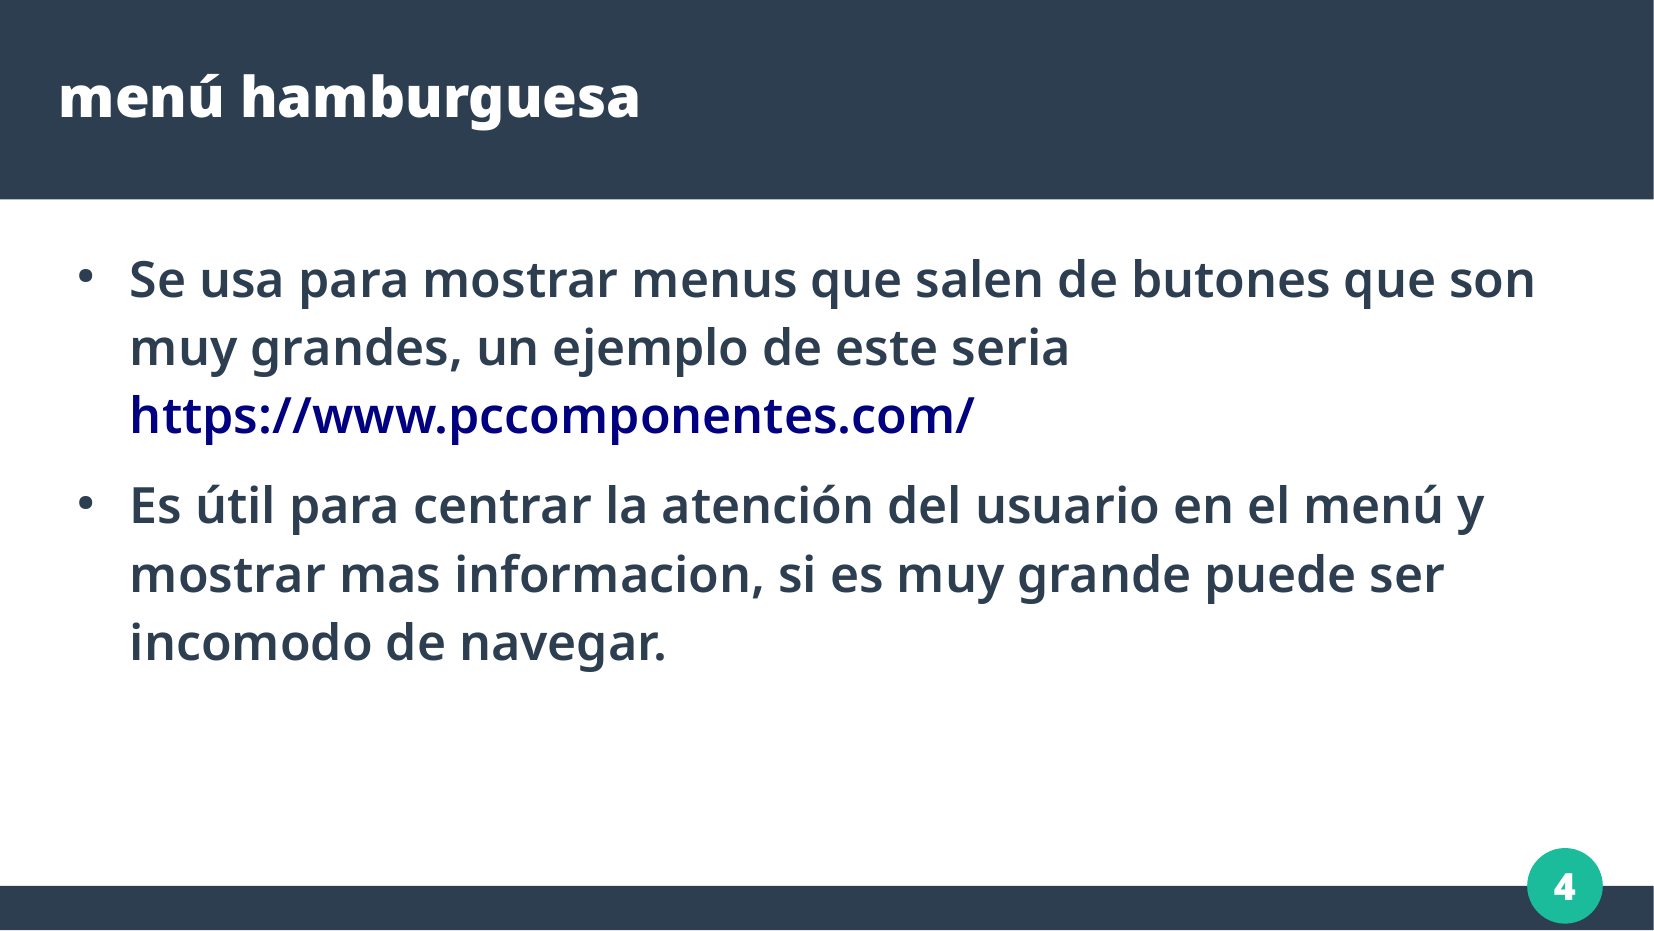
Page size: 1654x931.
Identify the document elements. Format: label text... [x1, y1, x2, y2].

list Se usa para mostrar menus que salen de butones que son muy grandes, un ejemplo de este seria https://www.pccomponentes.com/ Es útil para centrar la atención del usuario en el menú y mostrar mas informacion, si es muy grande puede ser incomodo de navegar. [59, 243, 1595, 864]
title menú hamburguesa [59, 37, 1595, 156]
